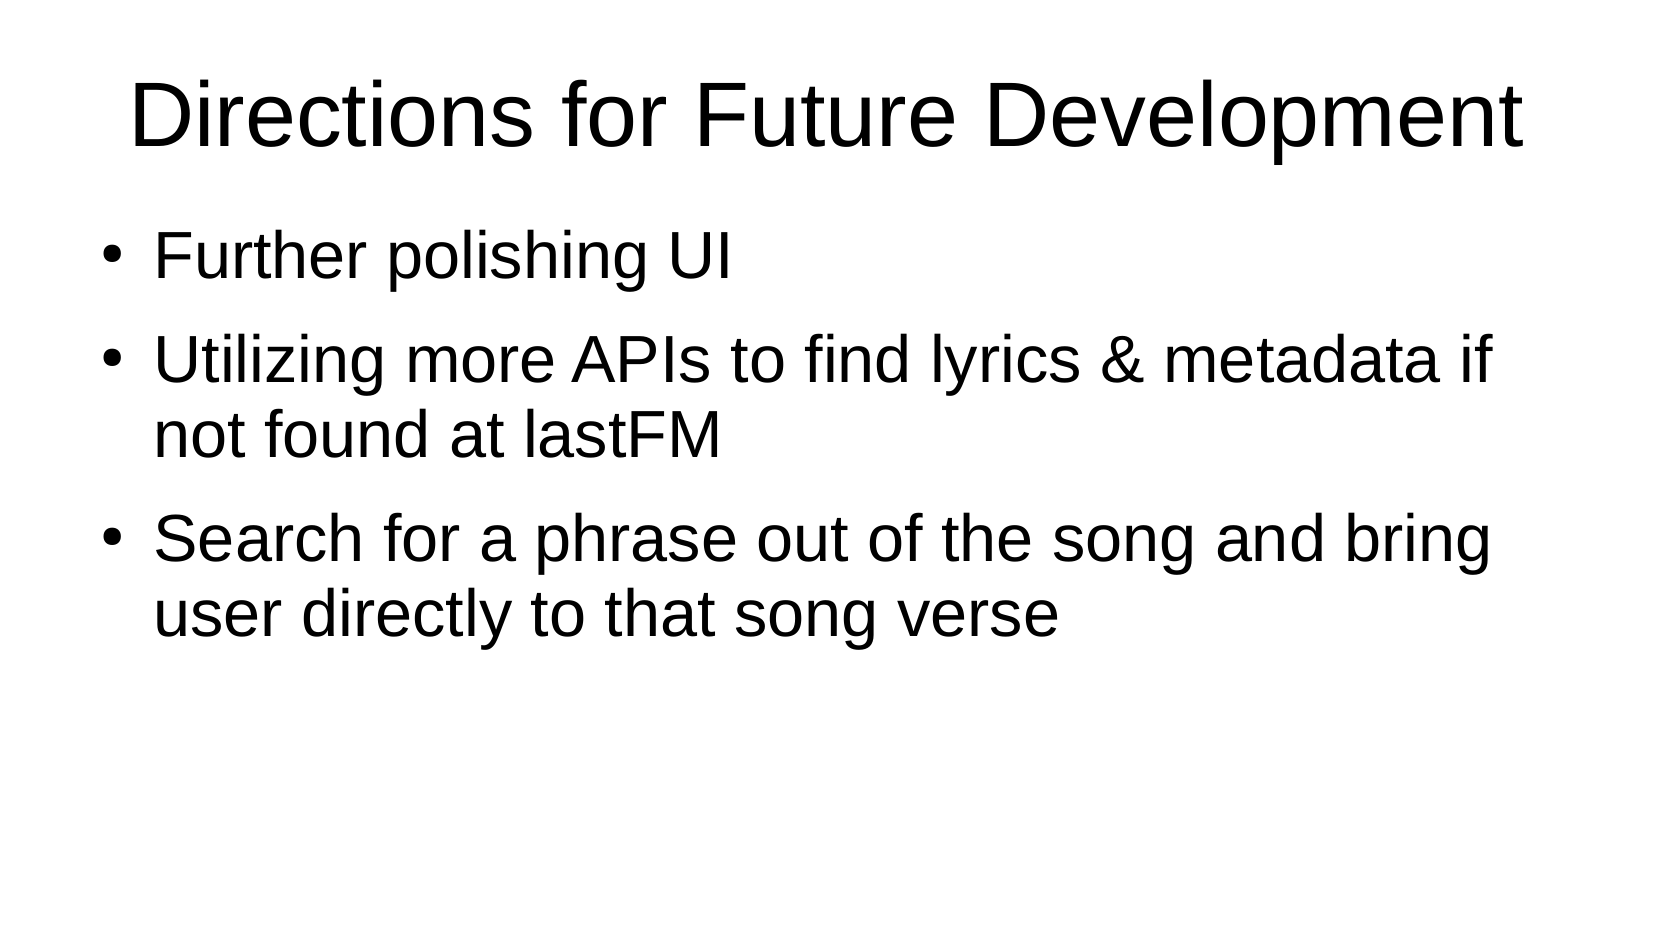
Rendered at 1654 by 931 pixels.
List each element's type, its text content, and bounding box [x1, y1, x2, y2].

list Further polishing UI Utilizing more APIs to find lyrics & metadata if not found at lastFM Search for a phrase out of the song and bring user directly to that song verse [82, 217, 1571, 758]
title Directions for Future Development [82, 37, 1571, 193]
